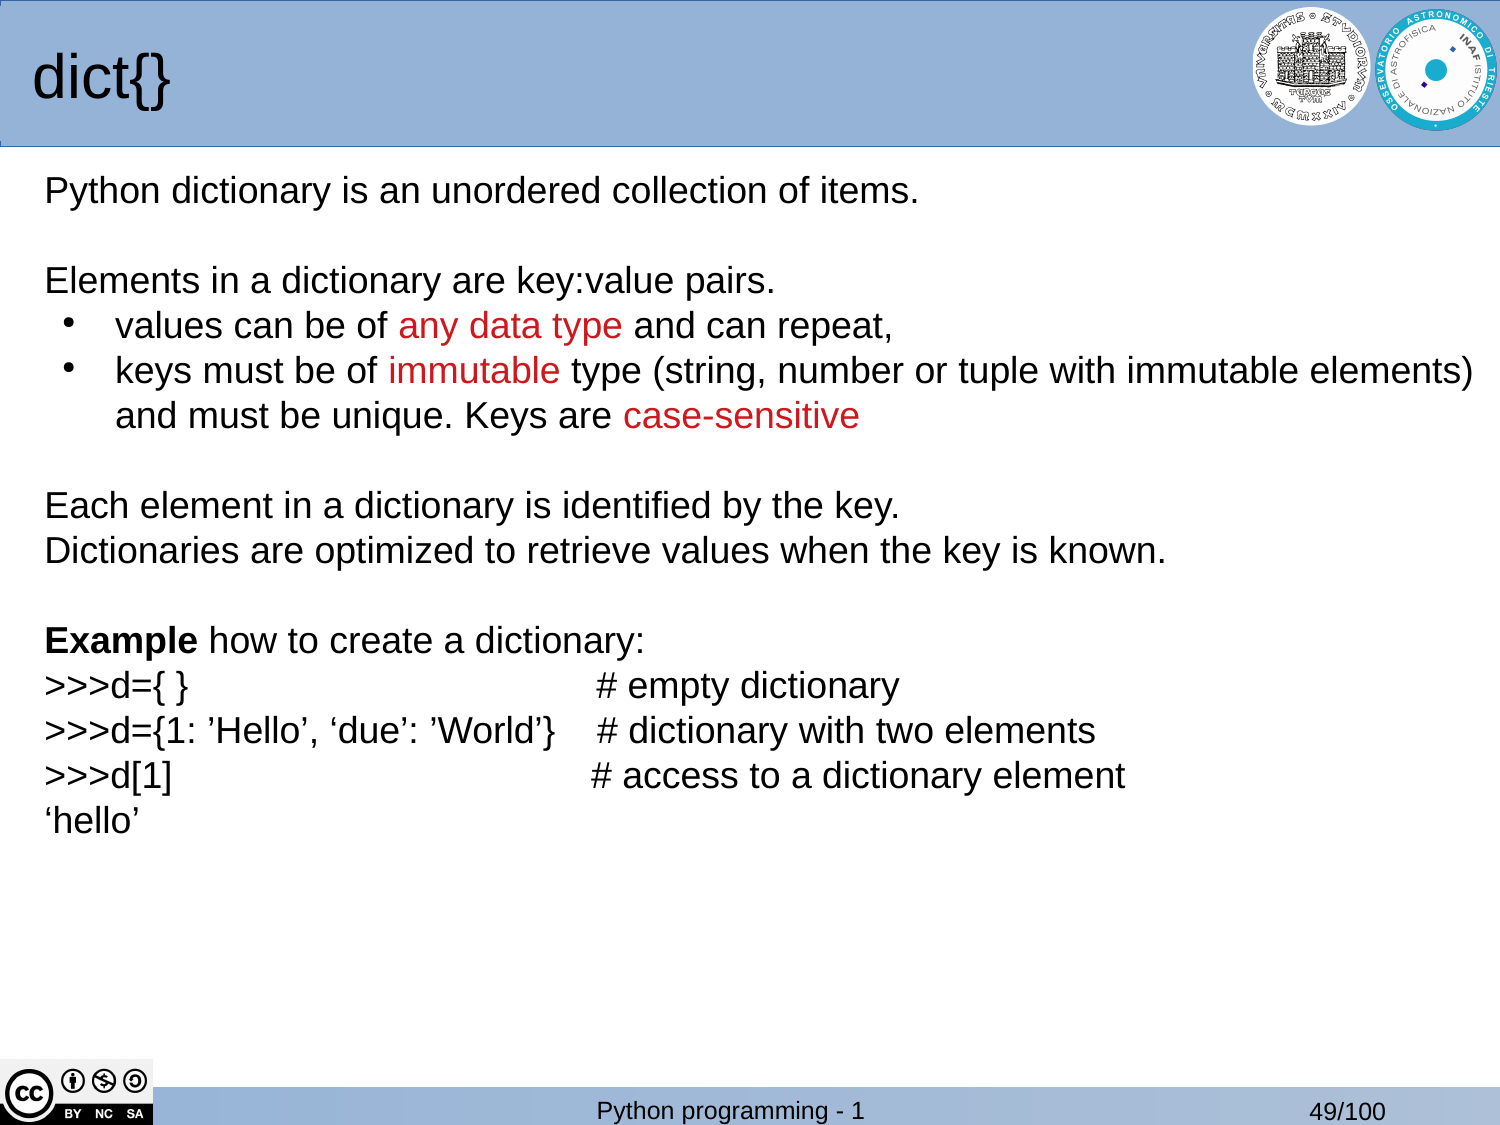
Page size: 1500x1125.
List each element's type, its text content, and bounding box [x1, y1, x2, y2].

text_box dict{} [0, 5, 1253, 141]
picture [0, 1059, 153, 1125]
list Python dictionary is an unordered collection of items. Elements in a dictionary are key:value pairs. values can be of any data type and can repeat, keys must be of immutable type (string, number or tuple with immutable elements) and must be unique. Keys are case-sensitive Each element in a dictionary is identified by the key. Dictionaries are optimized to retrieve values when the key is known. Example how to create a dictionary: >>>d={ } # empty dictionary >>>d={1: ’Hello’, ‘due’: ’World’} # dictionary with two elements >>>d[1] # access to a dictionary element ‘hello’ [29, 158, 1500, 1071]
picture [1253, 0, 1500, 156]
